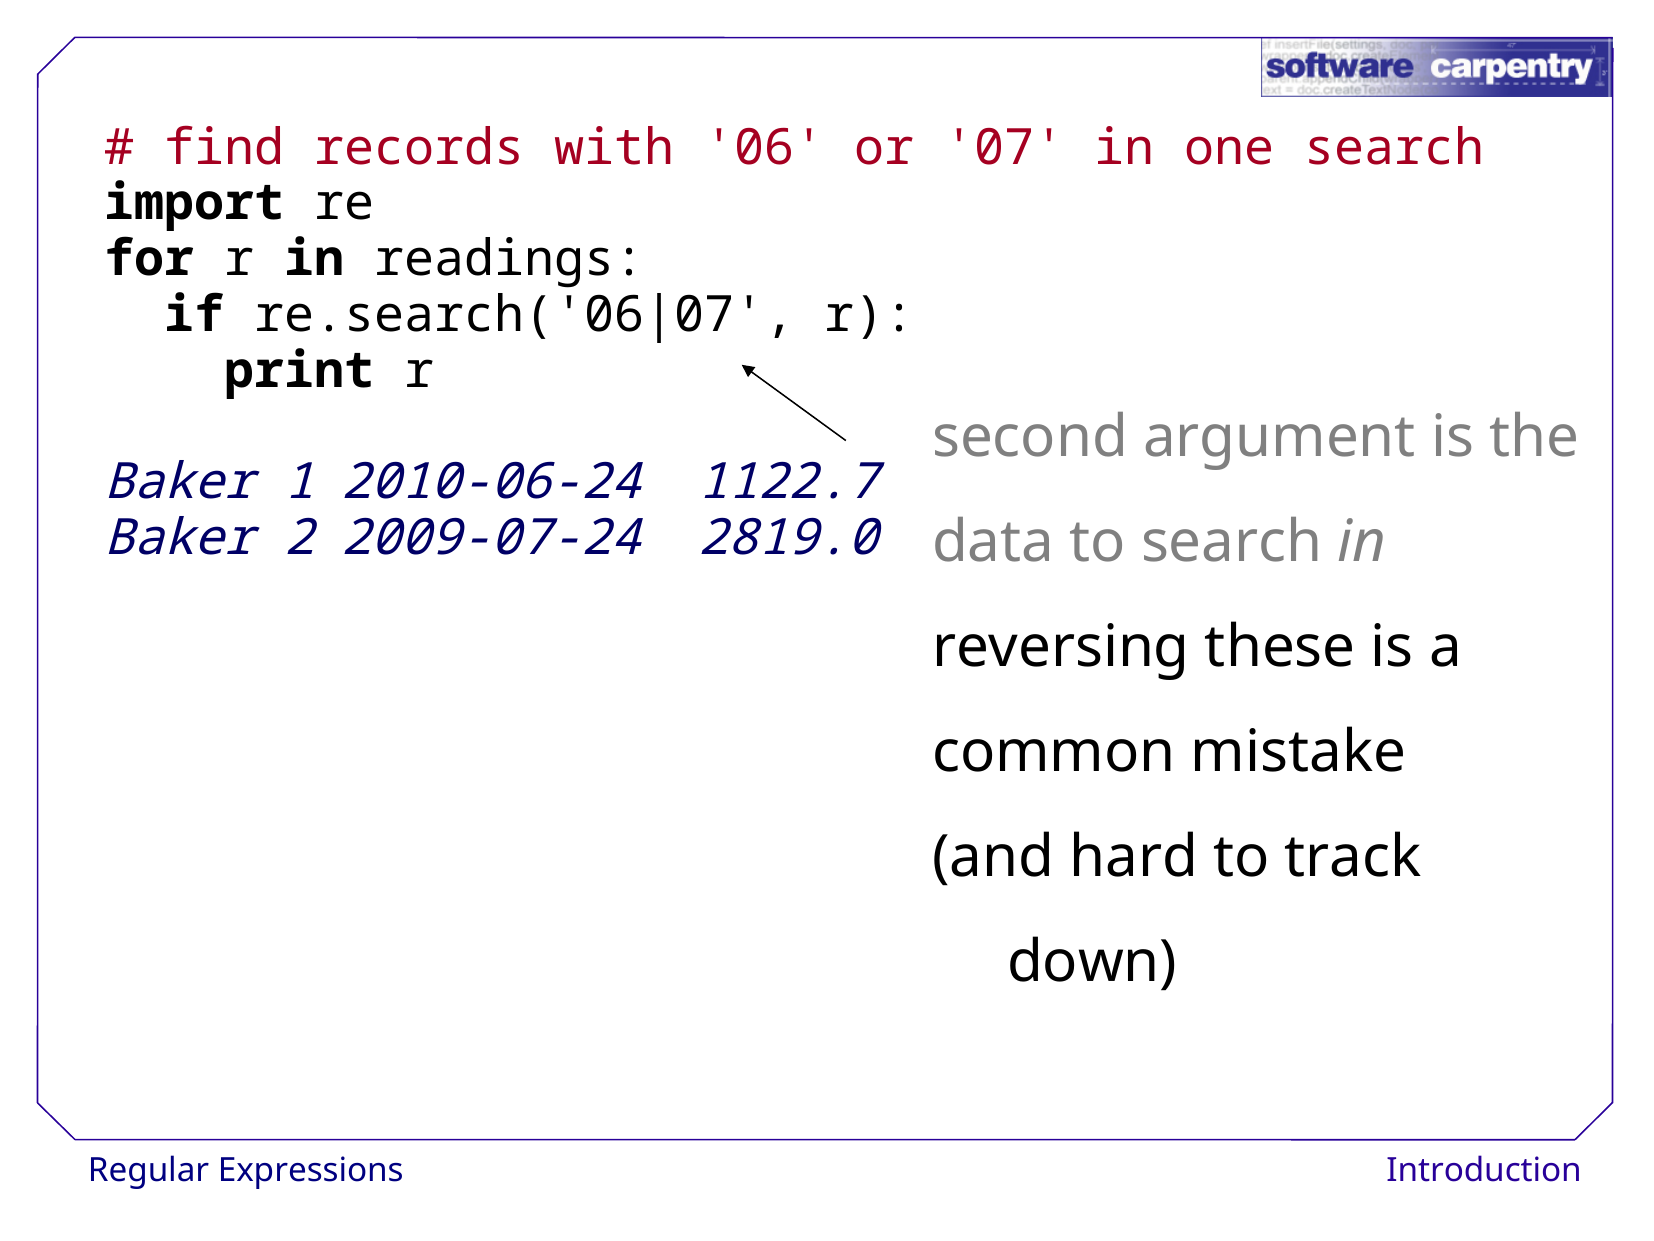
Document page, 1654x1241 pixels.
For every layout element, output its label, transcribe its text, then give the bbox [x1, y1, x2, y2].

text_box second argument is the data to search in reversing these is a common mistake (and hard to track down) [917, 355, 1602, 1001]
picture [1261, 39, 1613, 97]
text_box # find records with '06' or '07' in one search import re for r in readings: if re.search('06|07', r): print r Baker 1 2010-06-24 1122.7 Baker 2 2009-07-24 2819.0 [89, 112, 1512, 999]
